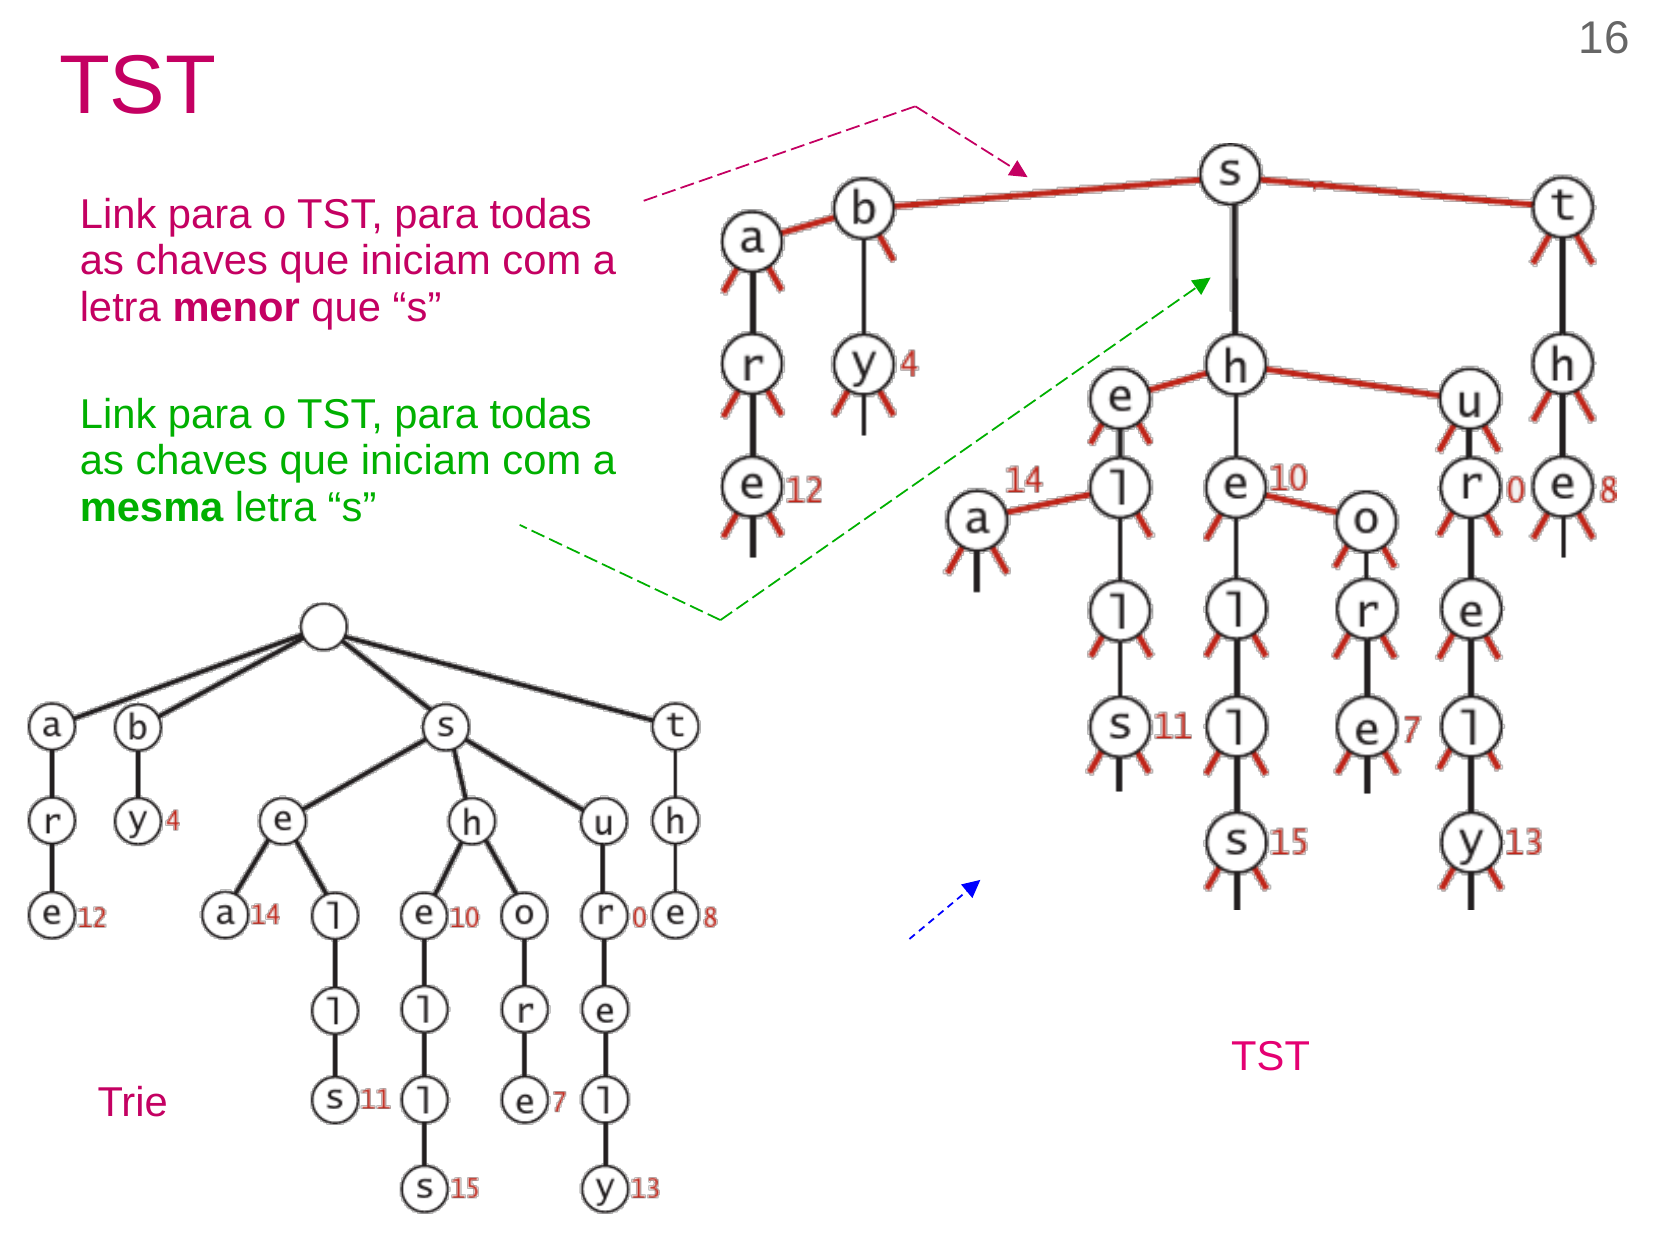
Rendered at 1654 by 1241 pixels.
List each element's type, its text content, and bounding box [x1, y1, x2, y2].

text_box Trie [82, 1071, 254, 1193]
text_box TST [1216, 1025, 1382, 1087]
text_box Link para o TST, para todas as chaves que iniciam com a mesma letra “s” [64, 383, 662, 538]
text_box Link para o TST, para todas as chaves que iniciam com a letra menor que “s” [64, 183, 662, 338]
title TST [59, 29, 1595, 148]
picture [25, 143, 1617, 1217]
